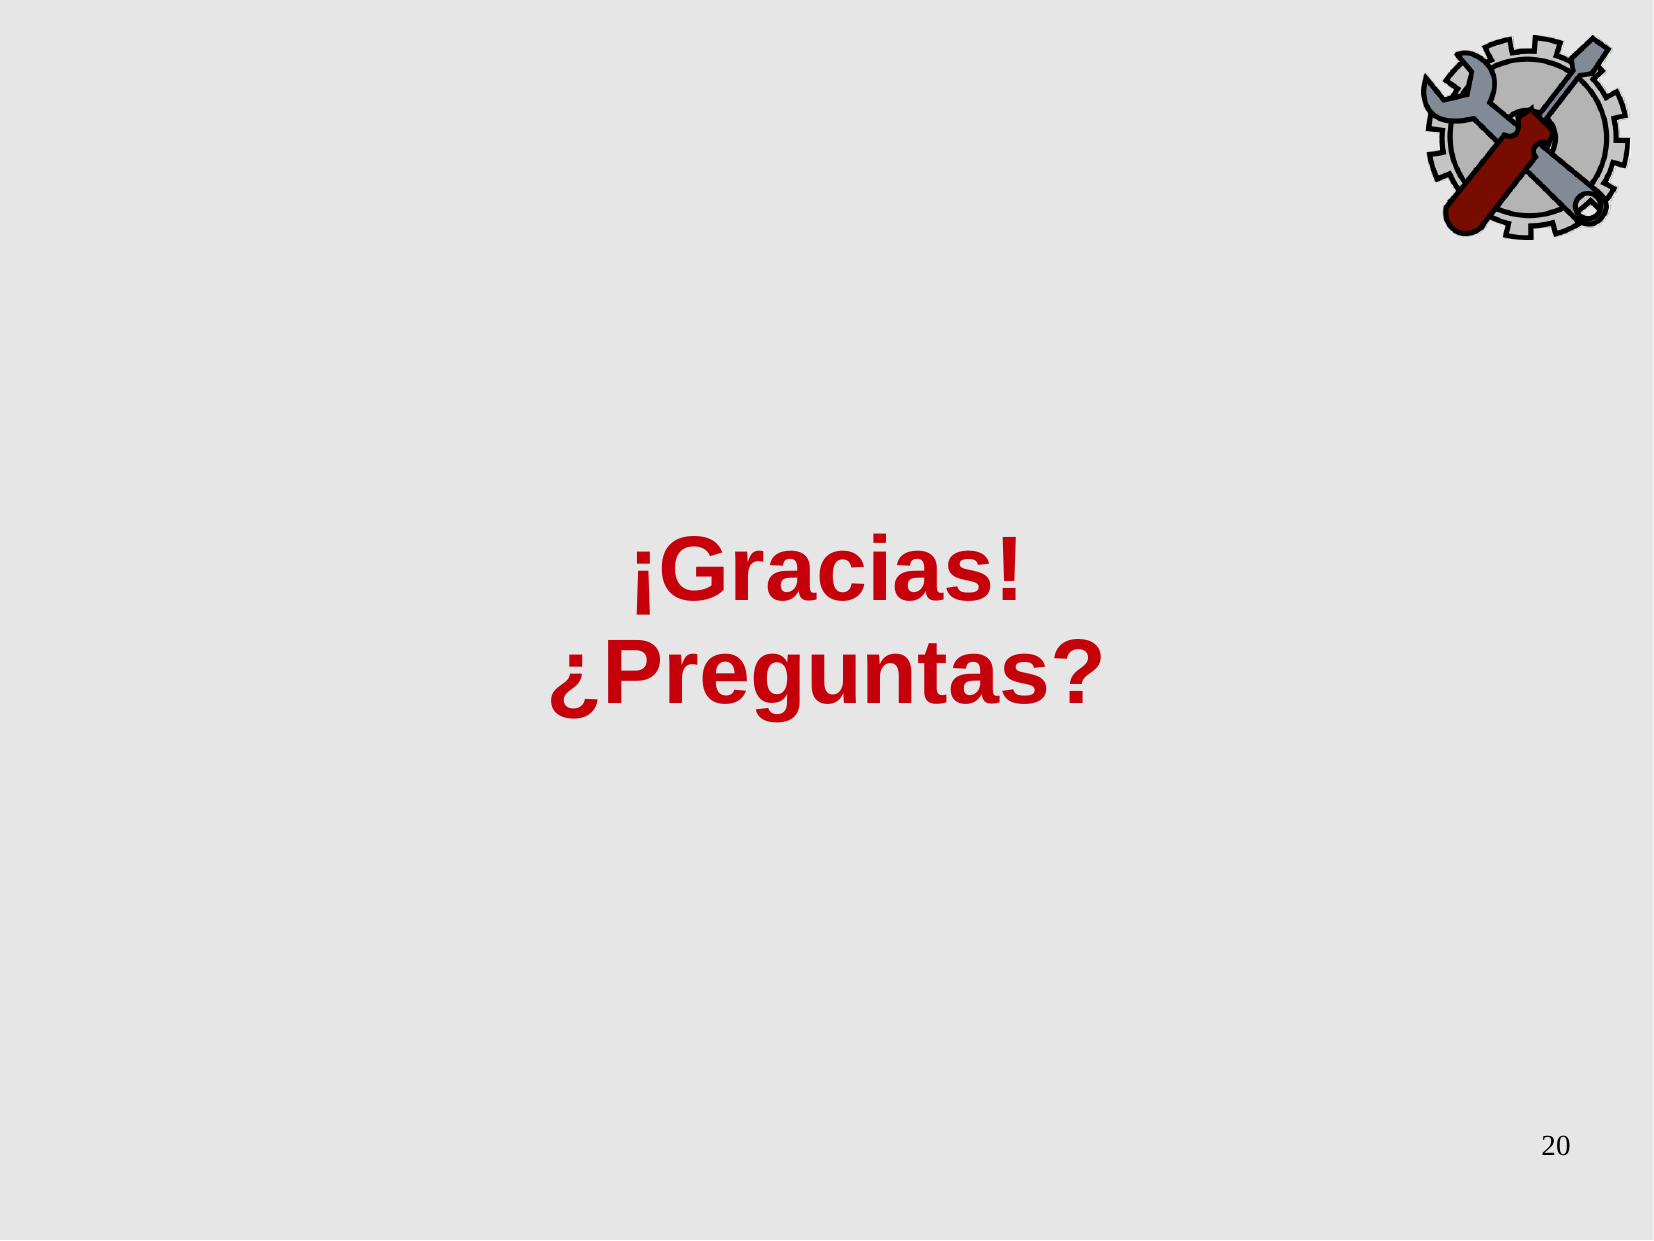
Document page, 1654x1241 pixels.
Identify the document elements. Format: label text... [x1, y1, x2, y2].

picture [1421, 35, 1630, 240]
title ¡Gracias! ¿Preguntas? [82, 517, 1571, 723]
